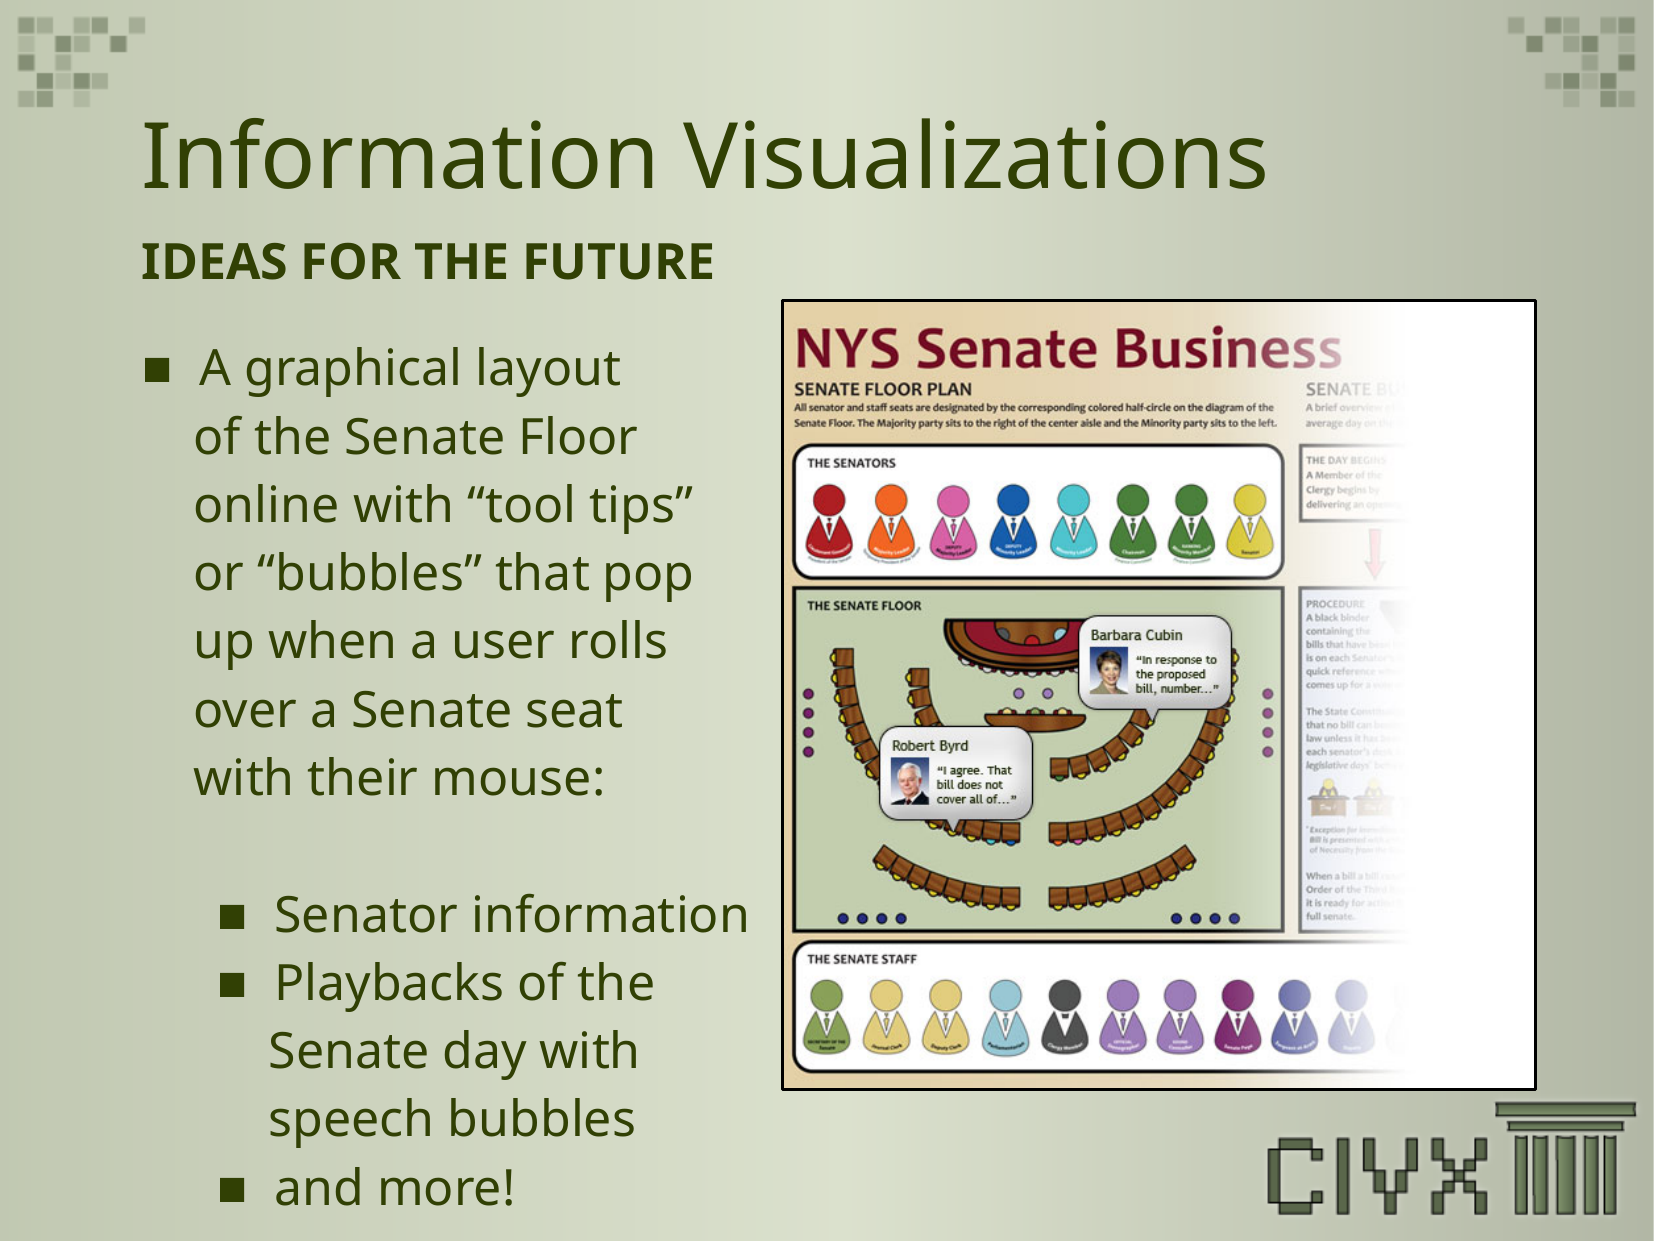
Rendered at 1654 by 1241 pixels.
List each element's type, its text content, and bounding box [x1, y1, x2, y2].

subtitle IDEAS FOR THE FUTURE n A graphical layout of the Senate Floor online with “tool tips” or “bubbles” that pop up when a user rolls over a Senate seat with their mouse: n Senator information n Playbacks of the Senate day with speech bubbles n and more! [141, 294, 1630, 1152]
title Information Visualizations [141, 56, 1630, 250]
picture [0, 0, 1654, 1241]
